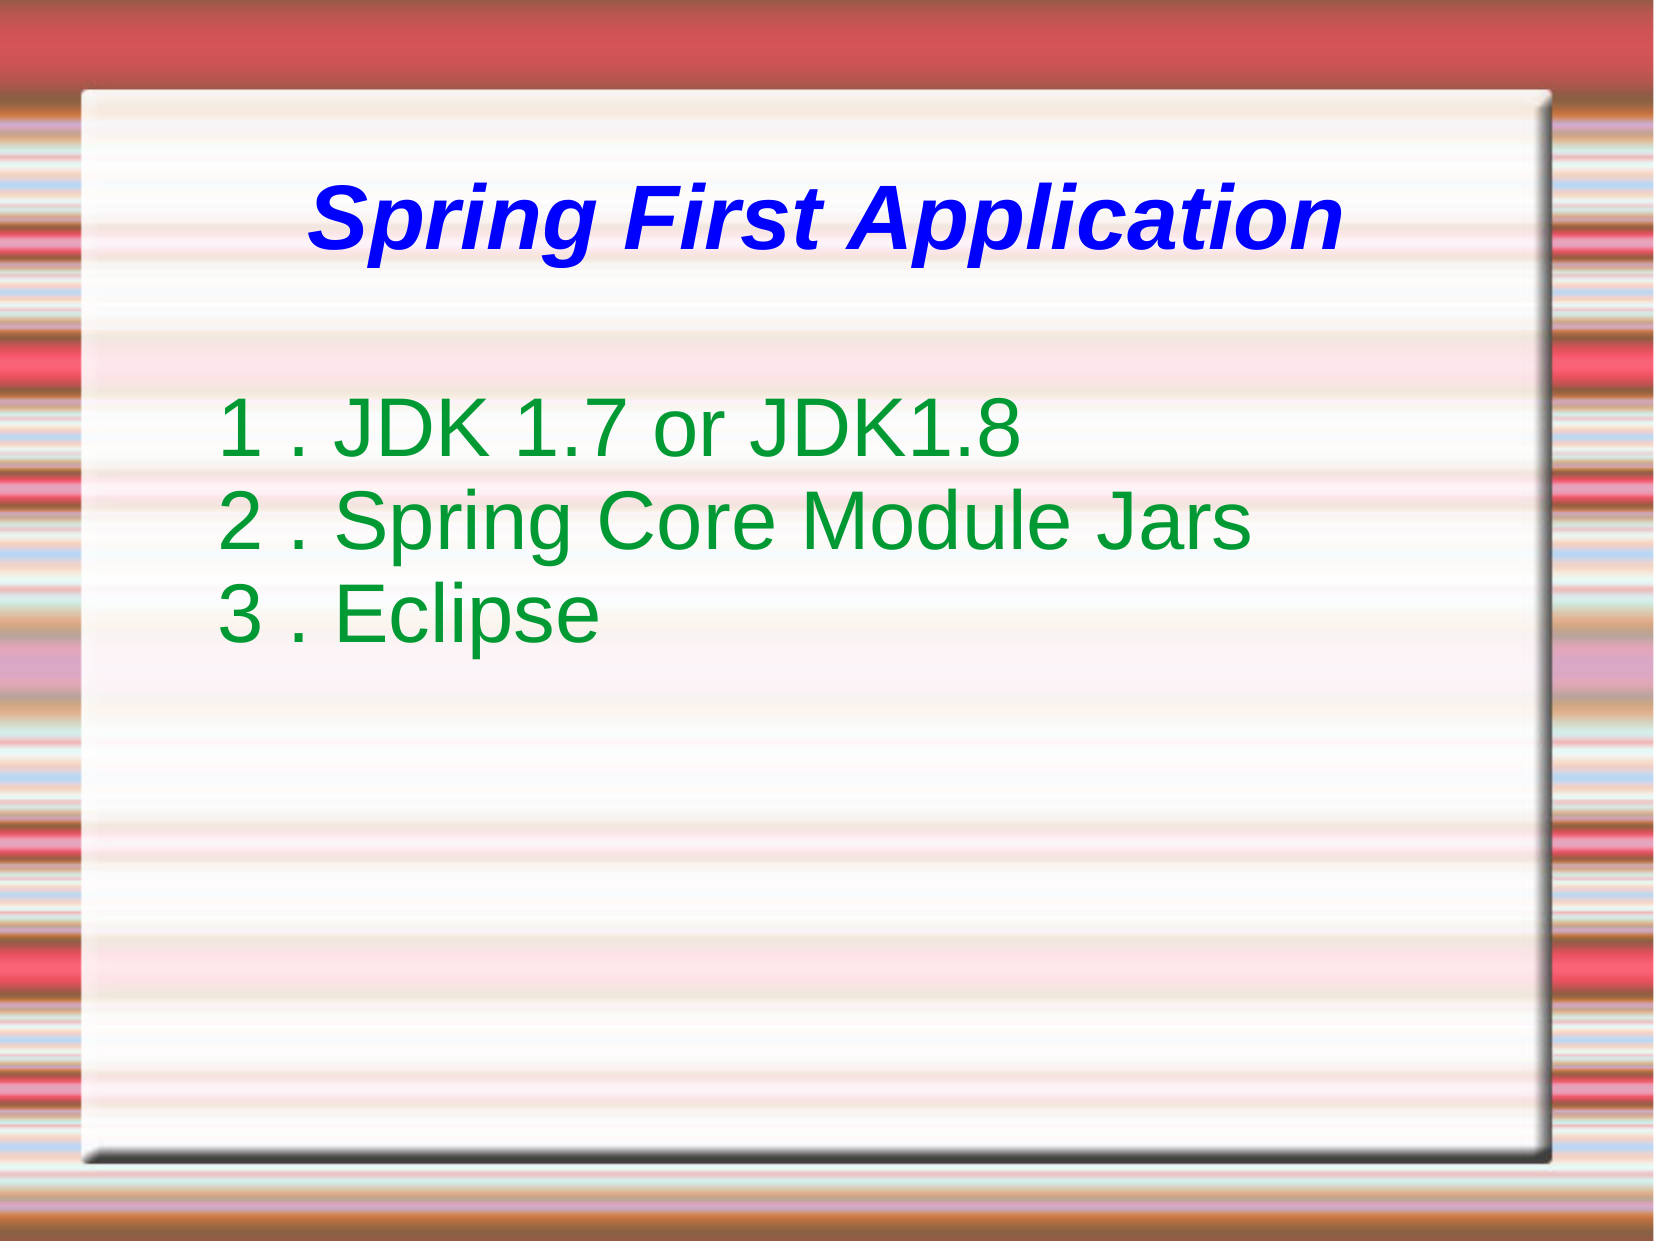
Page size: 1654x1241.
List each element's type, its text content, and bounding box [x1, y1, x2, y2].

picture [0, 0, 1654, 1241]
list 1 . JDK 1.7 or JDK1.8 2 . Spring Core Module Jars 3 . Eclipse [135, 380, 1426, 1032]
title Spring First Application [121, 114, 1534, 322]
